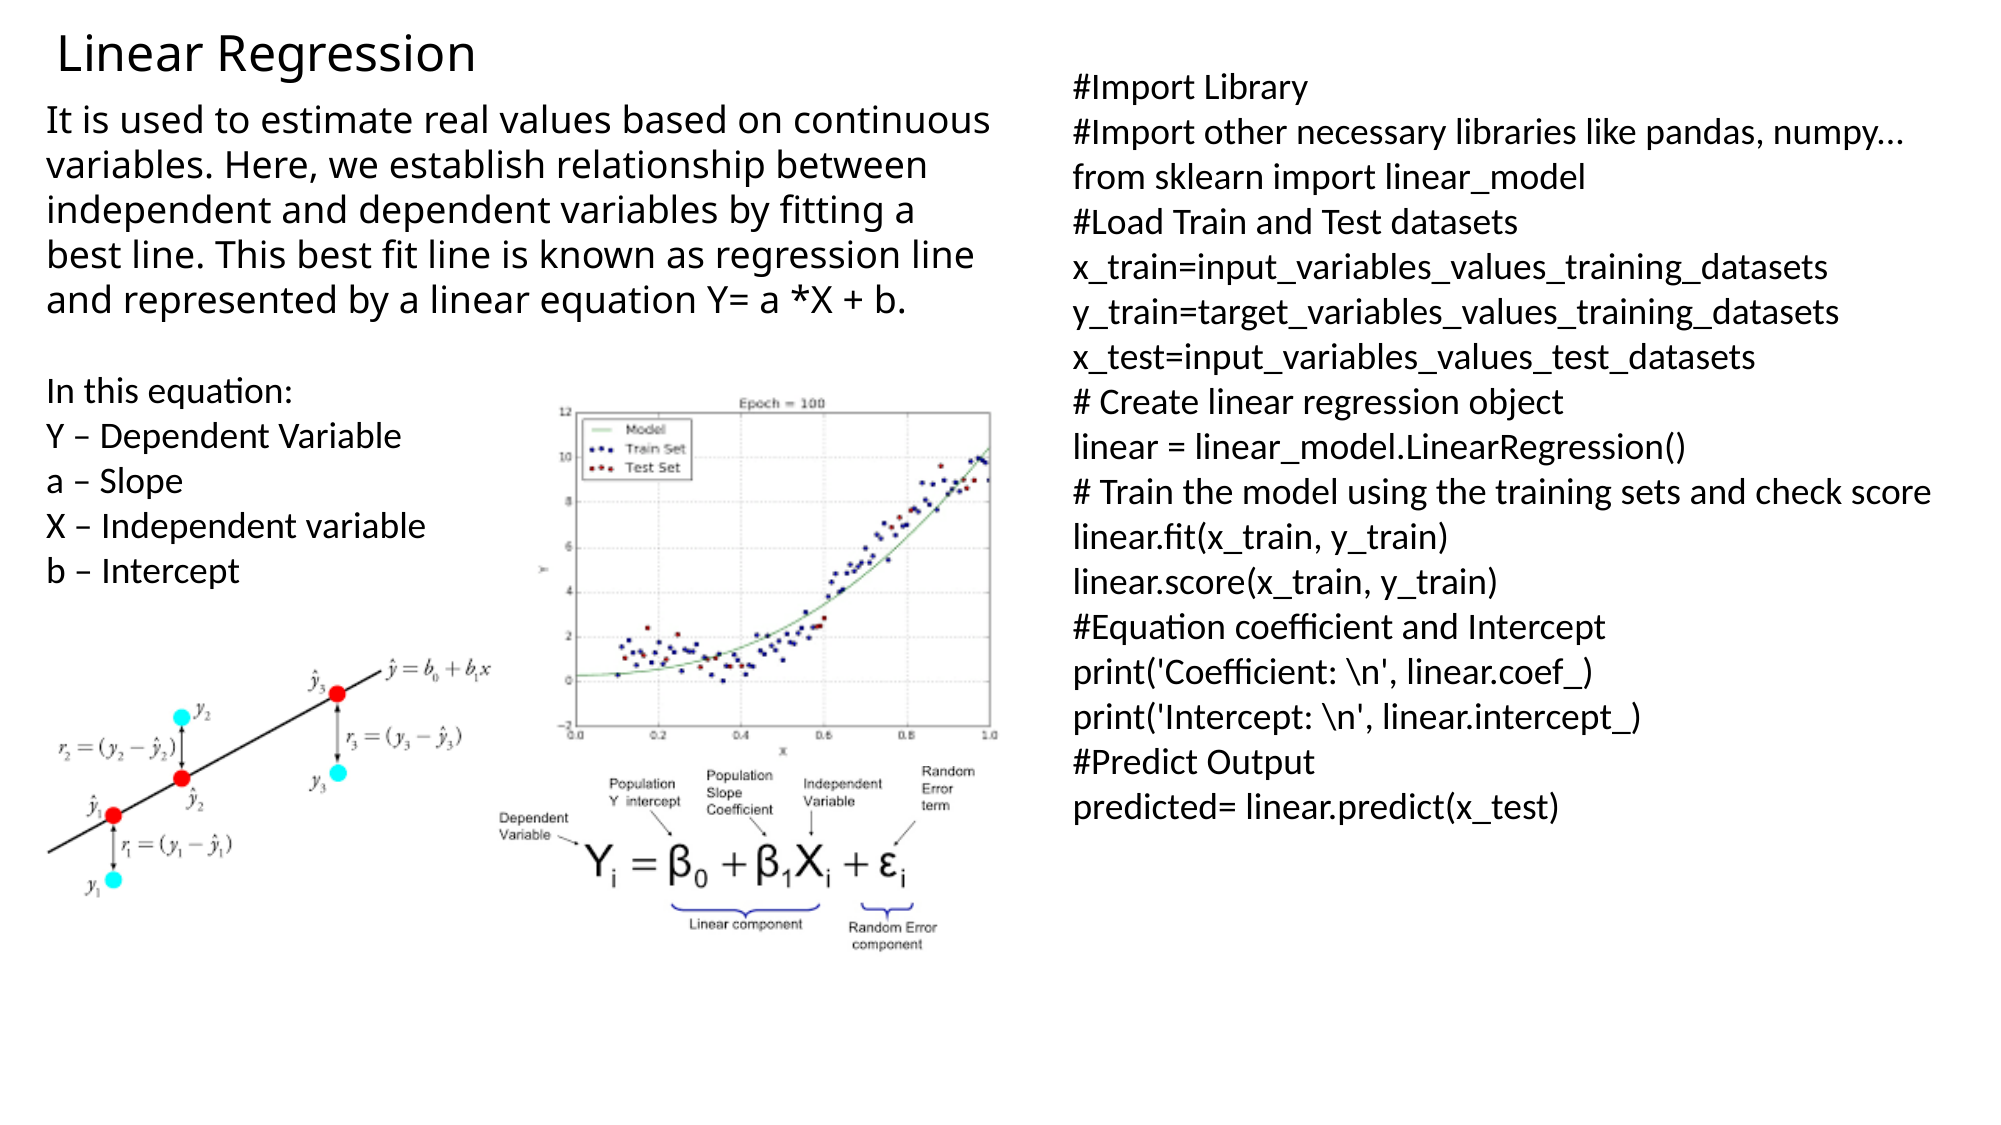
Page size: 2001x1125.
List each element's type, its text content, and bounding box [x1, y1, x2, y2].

picture [42, 374, 1043, 966]
title Linear Regression [42, 20, 802, 88]
text_box #Import Library #Import other necessary libraries like pandas, numpy... from sklearn import linear_model #Load Train and Test datasets x_train=input_variables_values_training_datasets y_train=target_variables_values_training_datasets x_test=input_variables_values_test_datasets # Create linear regression object linear = linear_model.LinearRegression() # Train the model using the training sets and check score linear.fit(x_train, y_train) linear.score(x_train, y_train) #Equation coefficient and Intercept print('Coefficient: \n', linear.coef_) print('Intercept: \n', linear.intercept_) #Predict Output predicted= linear.predict(x_test) [1057, 54, 1972, 835]
text_box It is used to estimate real values based on continuous variables. Here, we establish relationship between independent and dependent variables by fitting a best line. This best fit line is known as regression line and represented by a linear equation Y= a *X + b. In this equation: Y – Dependent Variable a – Slope X – Independent variable b – Intercept [31, 88, 1032, 644]
